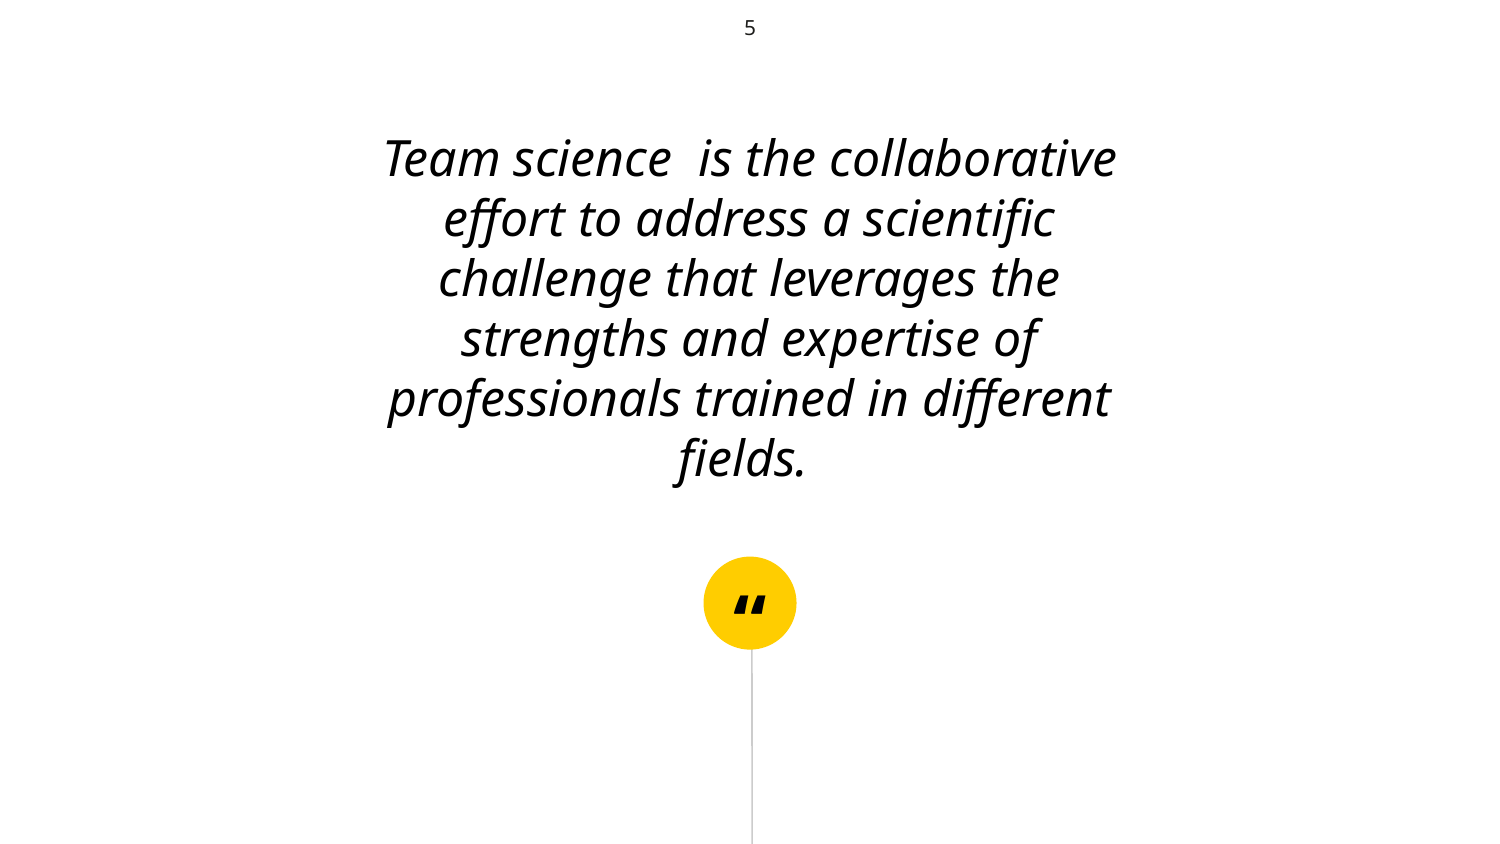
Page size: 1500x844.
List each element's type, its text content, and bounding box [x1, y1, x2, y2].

slide_number 1 [705, 0, 795, 65]
list Team science is the collaborative effort to address a scientific challenge that leverages the strengths and expertise of professionals trained in different fields. [345, 367, 1155, 502]
